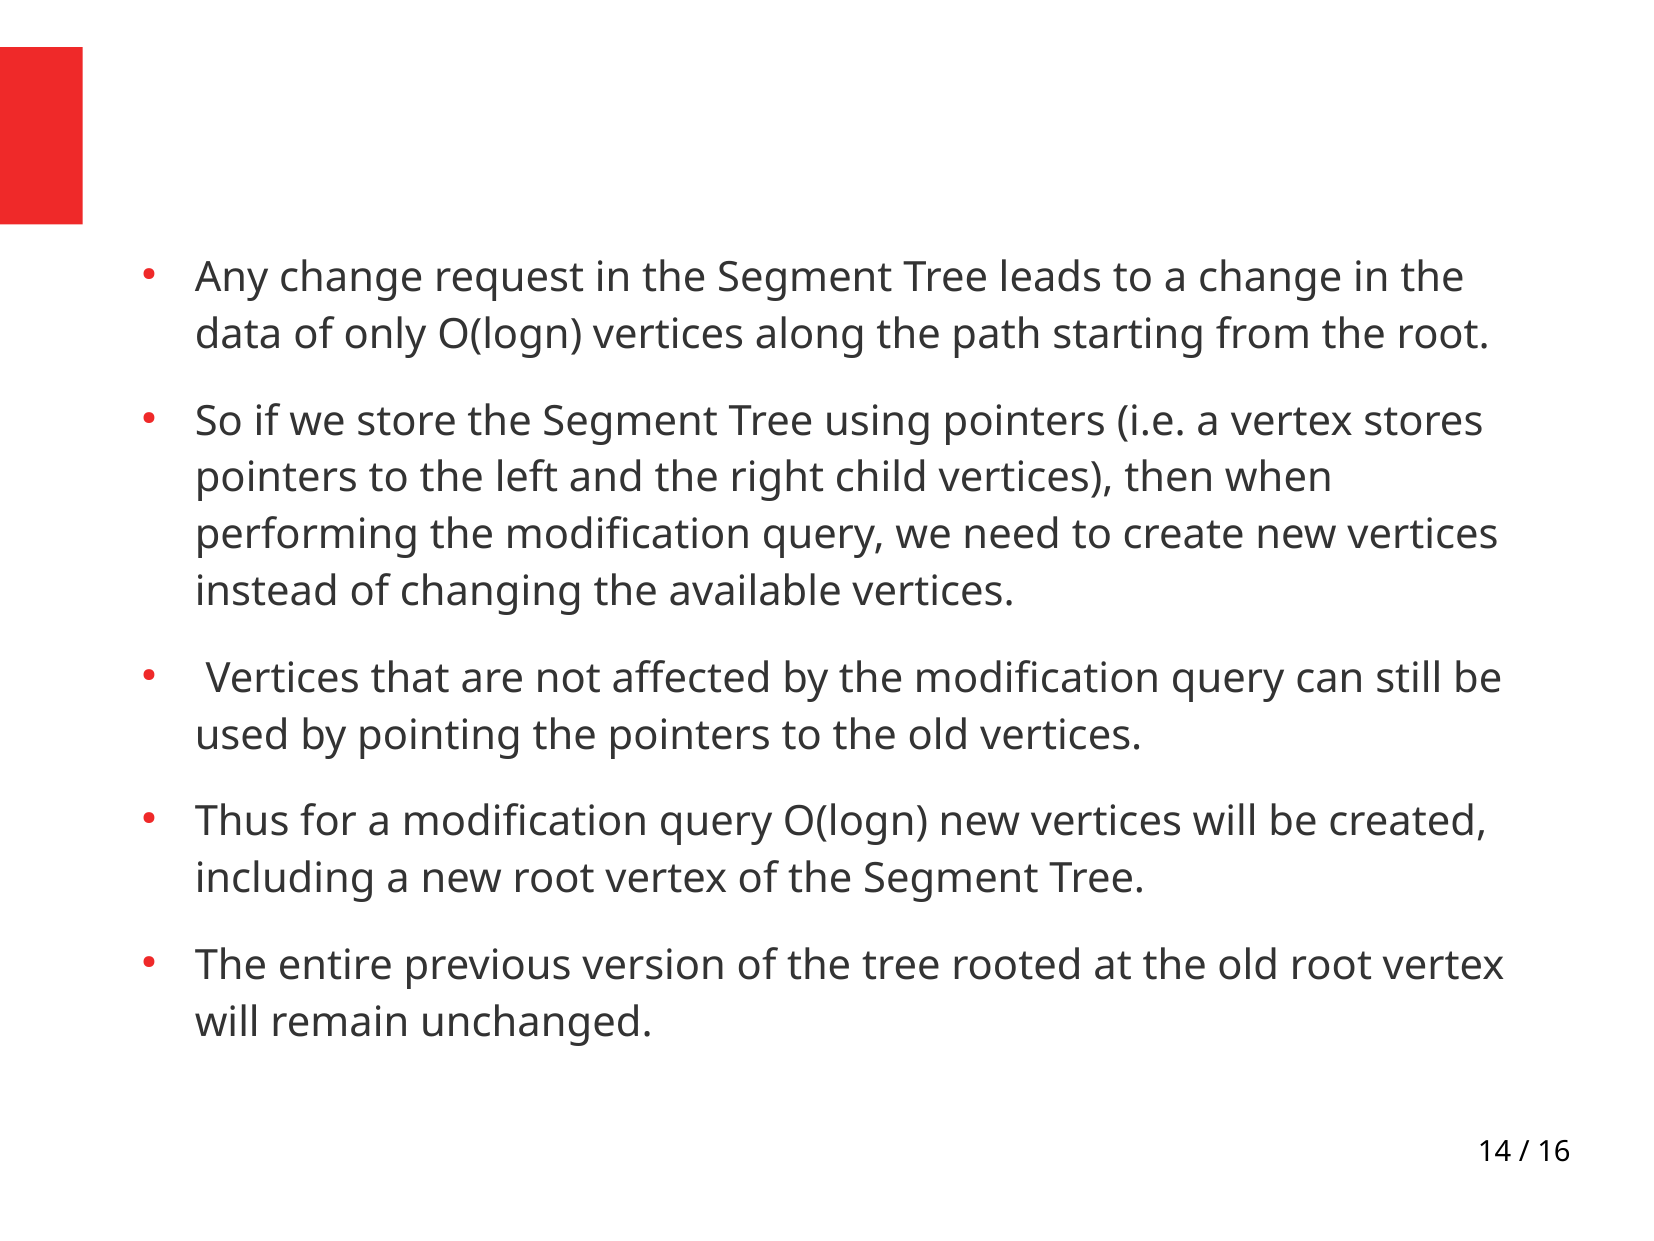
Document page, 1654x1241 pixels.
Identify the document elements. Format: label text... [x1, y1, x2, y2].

list Any change request in the Segment Tree leads to a change in the data of only O(logn) vertices along the path starting from the root. So if we store the Segment Tree using pointers (i.e. a vertex stores pointers to the left and the right child vertices), then when performing the modification query, we need to create new vertices instead of changing the available vertices. Vertices that are not affected by the modification query can still be used by pointing the pointers to the old vertices. Thus for a modification query O(logn) new vertices will be created, including a new root vertex of the Segment Tree. The entire previous version of the tree rooted at the old root vertex will remain unchanged. [124, 154, 1542, 875]
